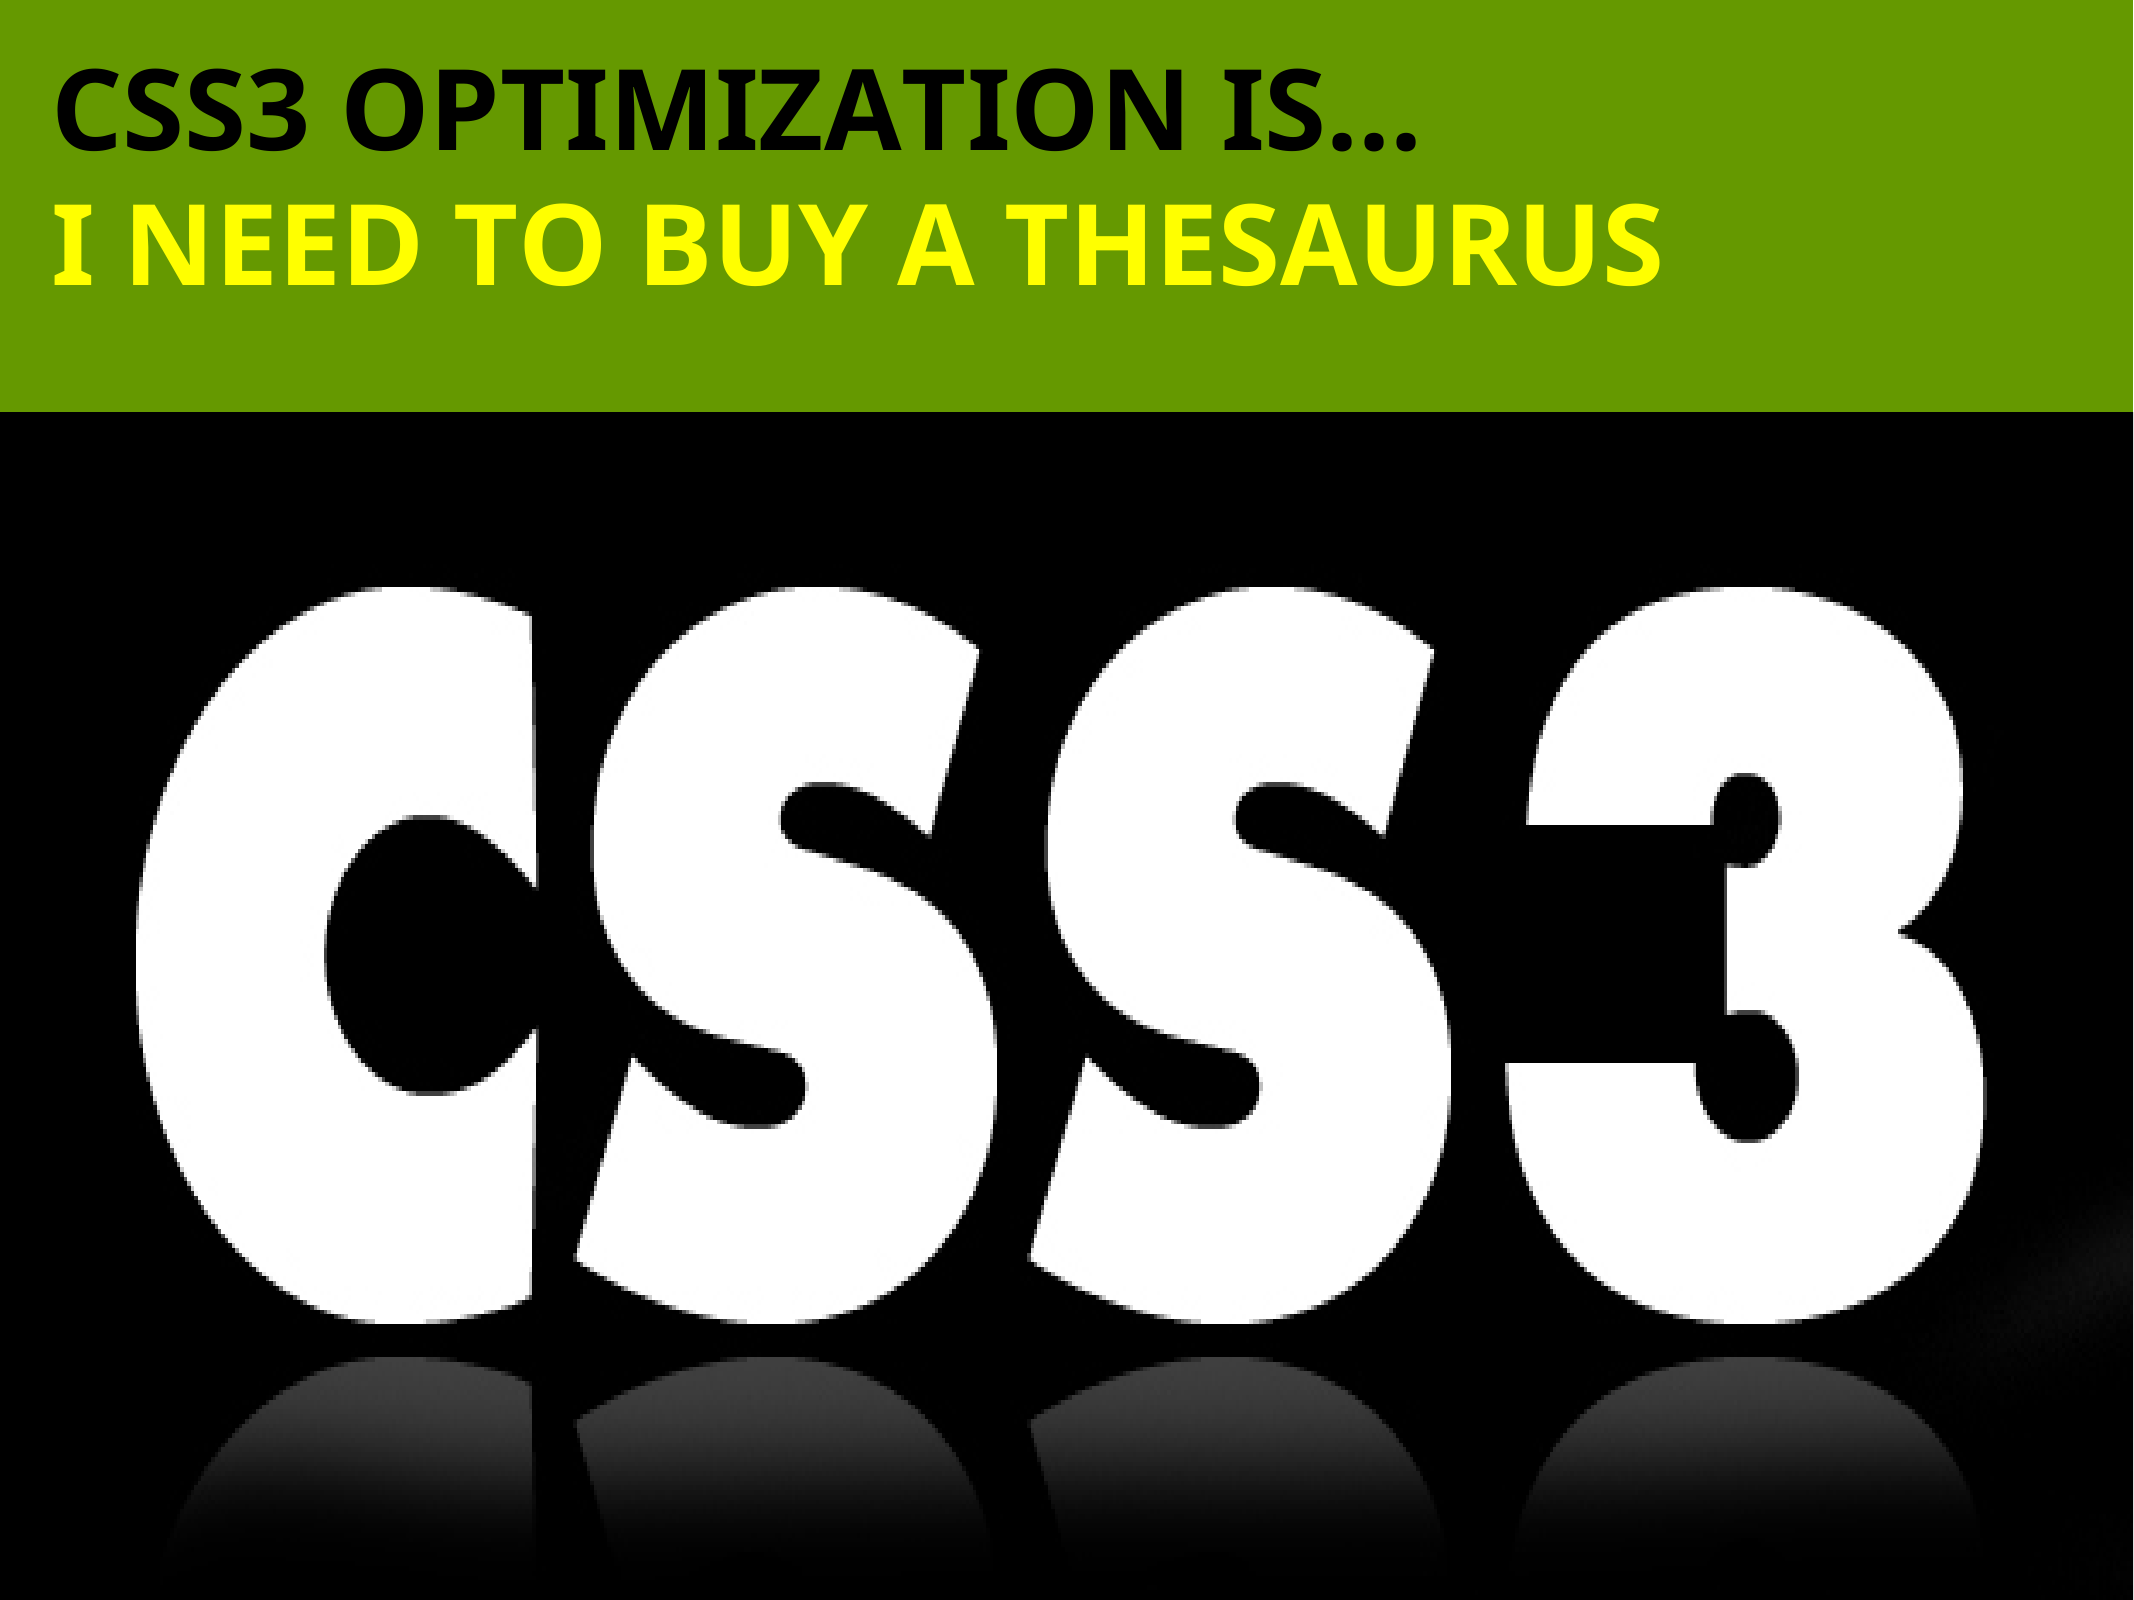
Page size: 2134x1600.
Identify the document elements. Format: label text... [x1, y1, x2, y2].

picture [0, 412, 2134, 1600]
text_box CSS3 OPTIMIZATION IS... I NEED TO BUY A THESAURUS [41, 37, 2101, 412]
